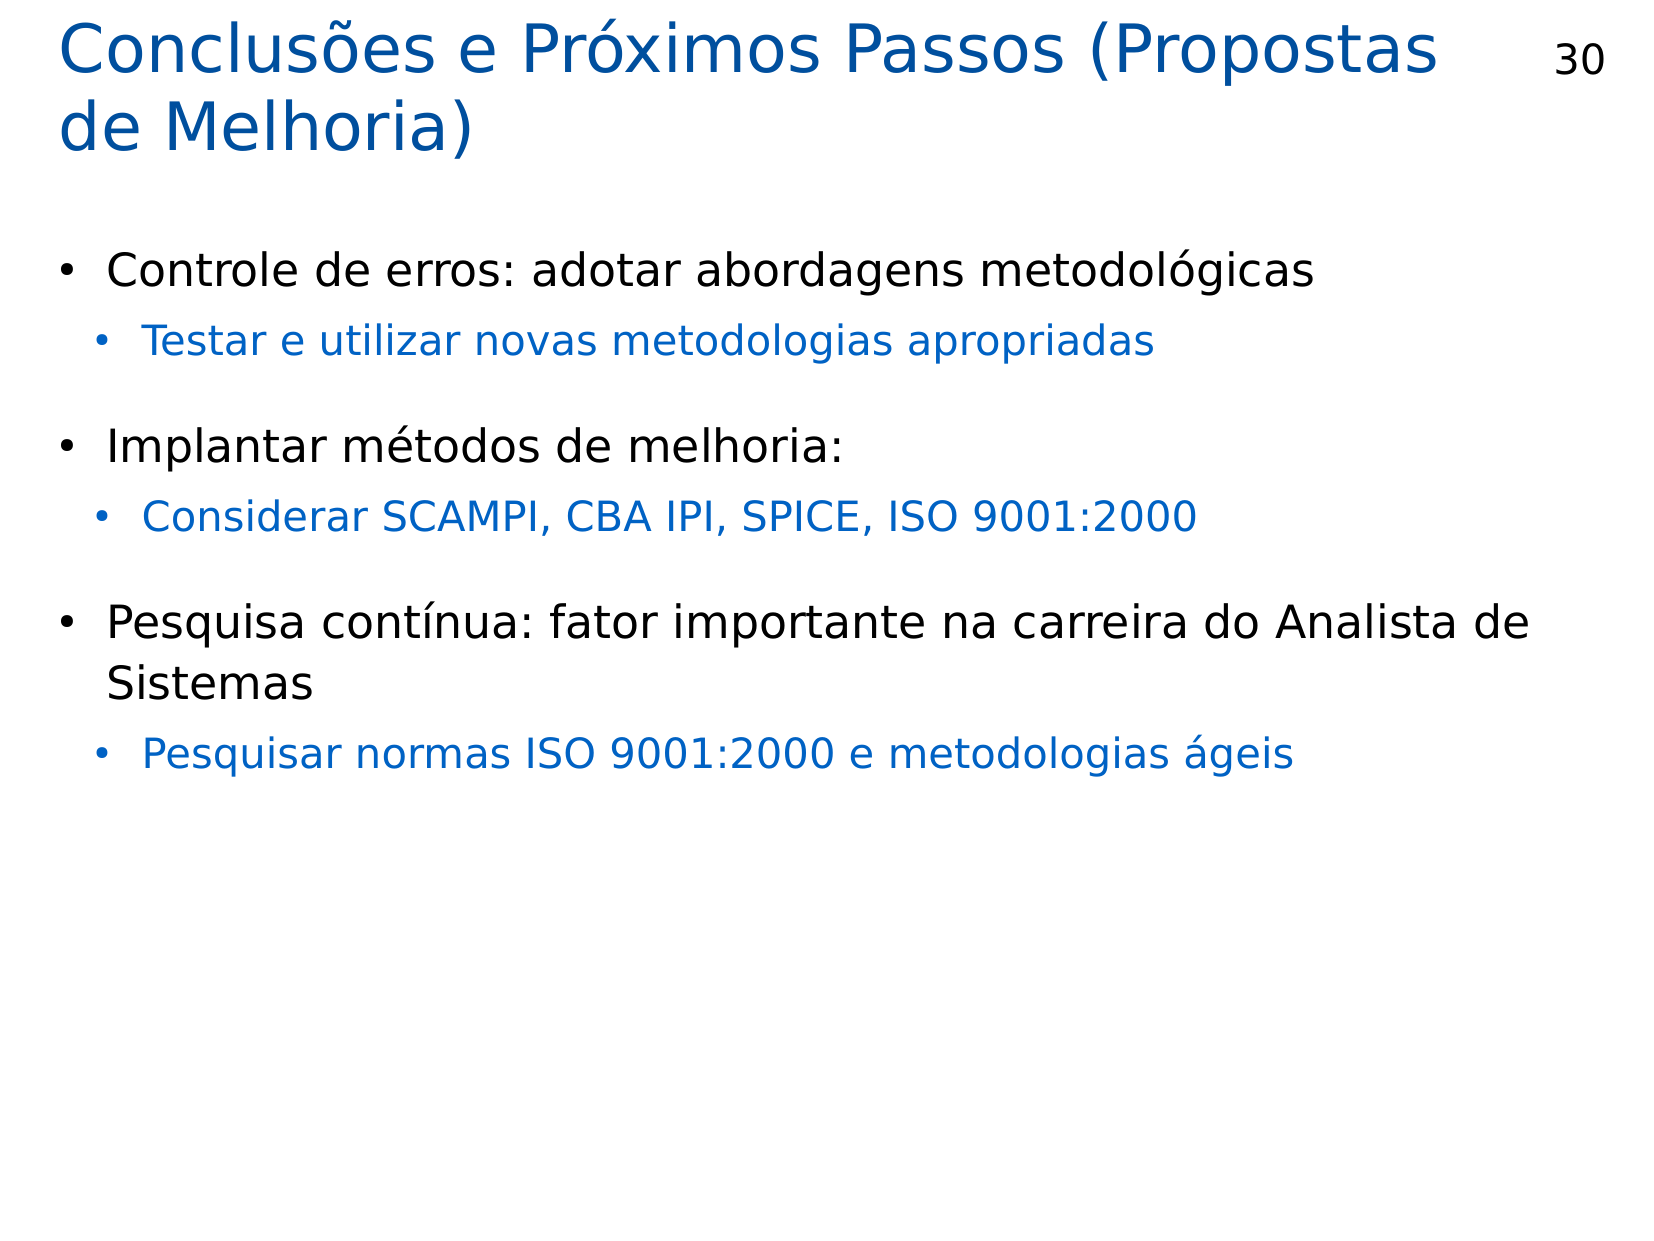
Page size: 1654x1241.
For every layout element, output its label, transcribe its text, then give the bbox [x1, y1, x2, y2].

list Controle de erros: adotar abordagens metodológicas Testar e utilizar novas metodologias apropriadas Implantar métodos de melhoria: Considerar SCAMPI, CBA IPI, SPICE, ISO 9001:2000 Pesquisa contínua: fator importante na carreira do Analista de Sistemas Pesquisar normas ISO 9001:2000 e metodologias ágeis [59, 236, 1595, 1211]
title Conclusões e Próximos Passos (Propostas de Melhoria) [59, 10, 1506, 167]
